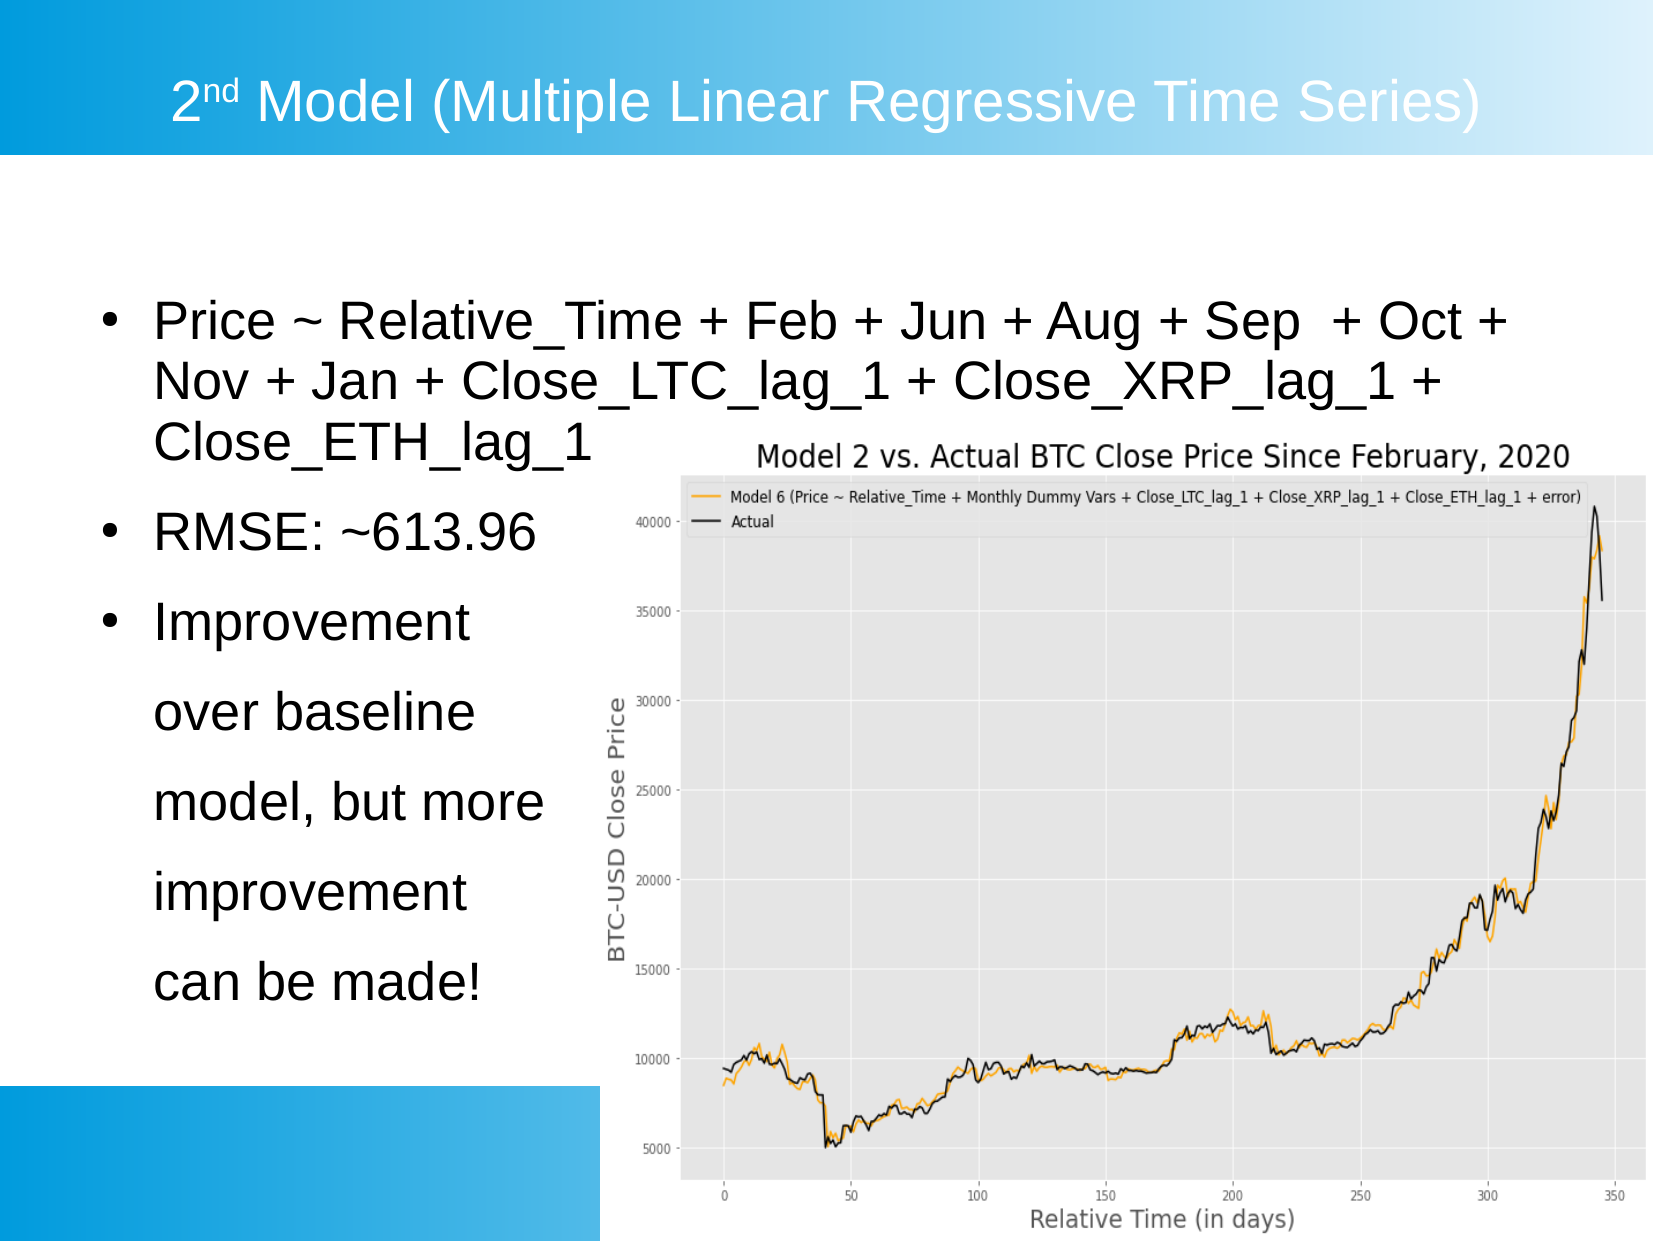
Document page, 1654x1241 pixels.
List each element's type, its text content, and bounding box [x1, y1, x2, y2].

list Price ~ Relative_Time + Feb + Jun + Aug + Sep + Oct + Nov + Jan + Close_LTC_lag_1 + Close_XRP_lag_1 + Close_ETH_lag_1 RMSE: ~613.96 Improvement over baseline model, but more improvement can be made! [82, 290, 1571, 1010]
picture [600, 434, 1654, 1241]
title 2nd Model (Multiple Linear Regressive Time Series) [82, 48, 1571, 155]
